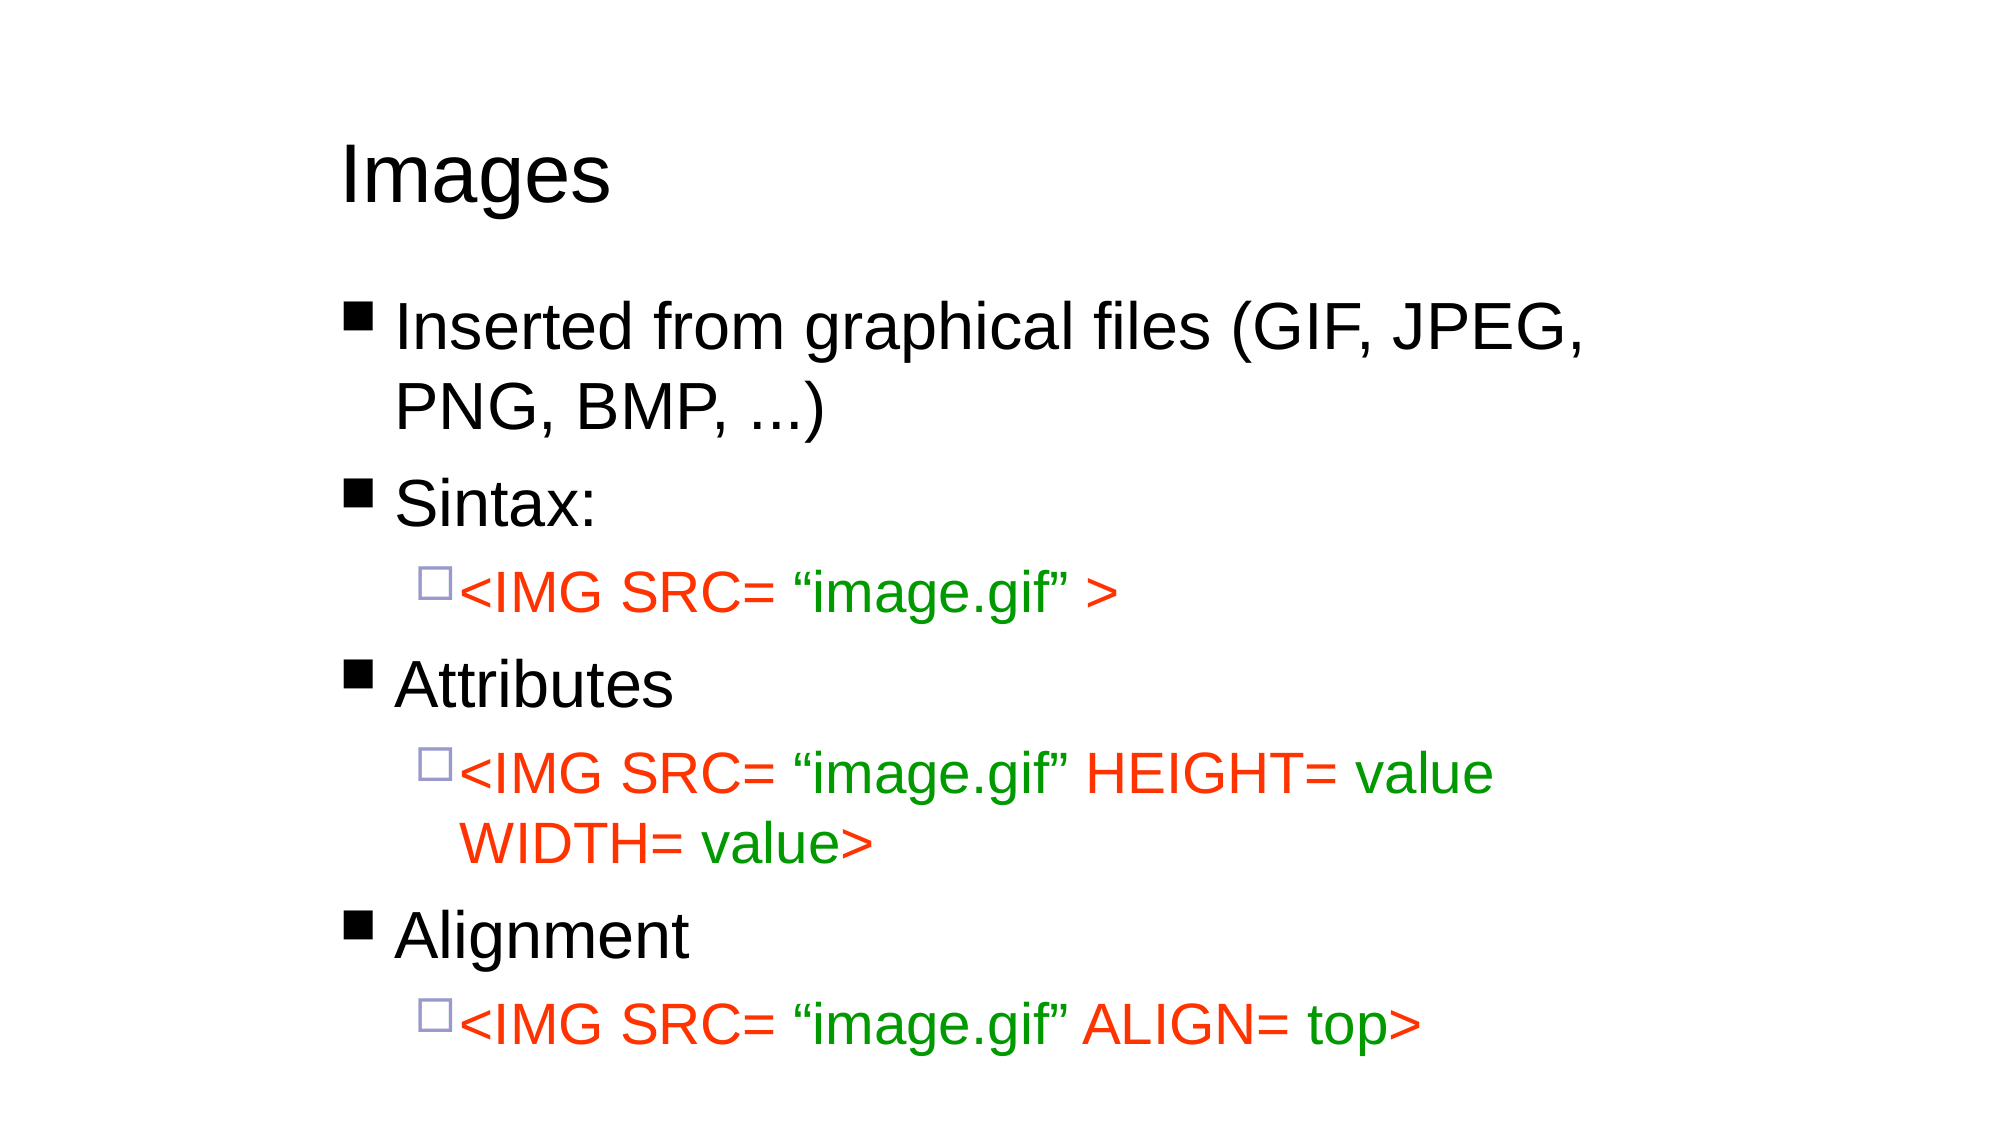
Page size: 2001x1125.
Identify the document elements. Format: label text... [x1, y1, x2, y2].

text_box Inserted from graphical files (GIF, JPEG, PNG, BMP, ...) Sintax: <IMG SRC= “image.gif” > Attributes <IMG SRC= “image.gif” HEIGHT= value WIDTH= value> Alignment <IMG SRC= “image.gif” ALIGN= top> [324, 275, 1675, 1064]
text_box Images [324, 75, 1675, 263]
